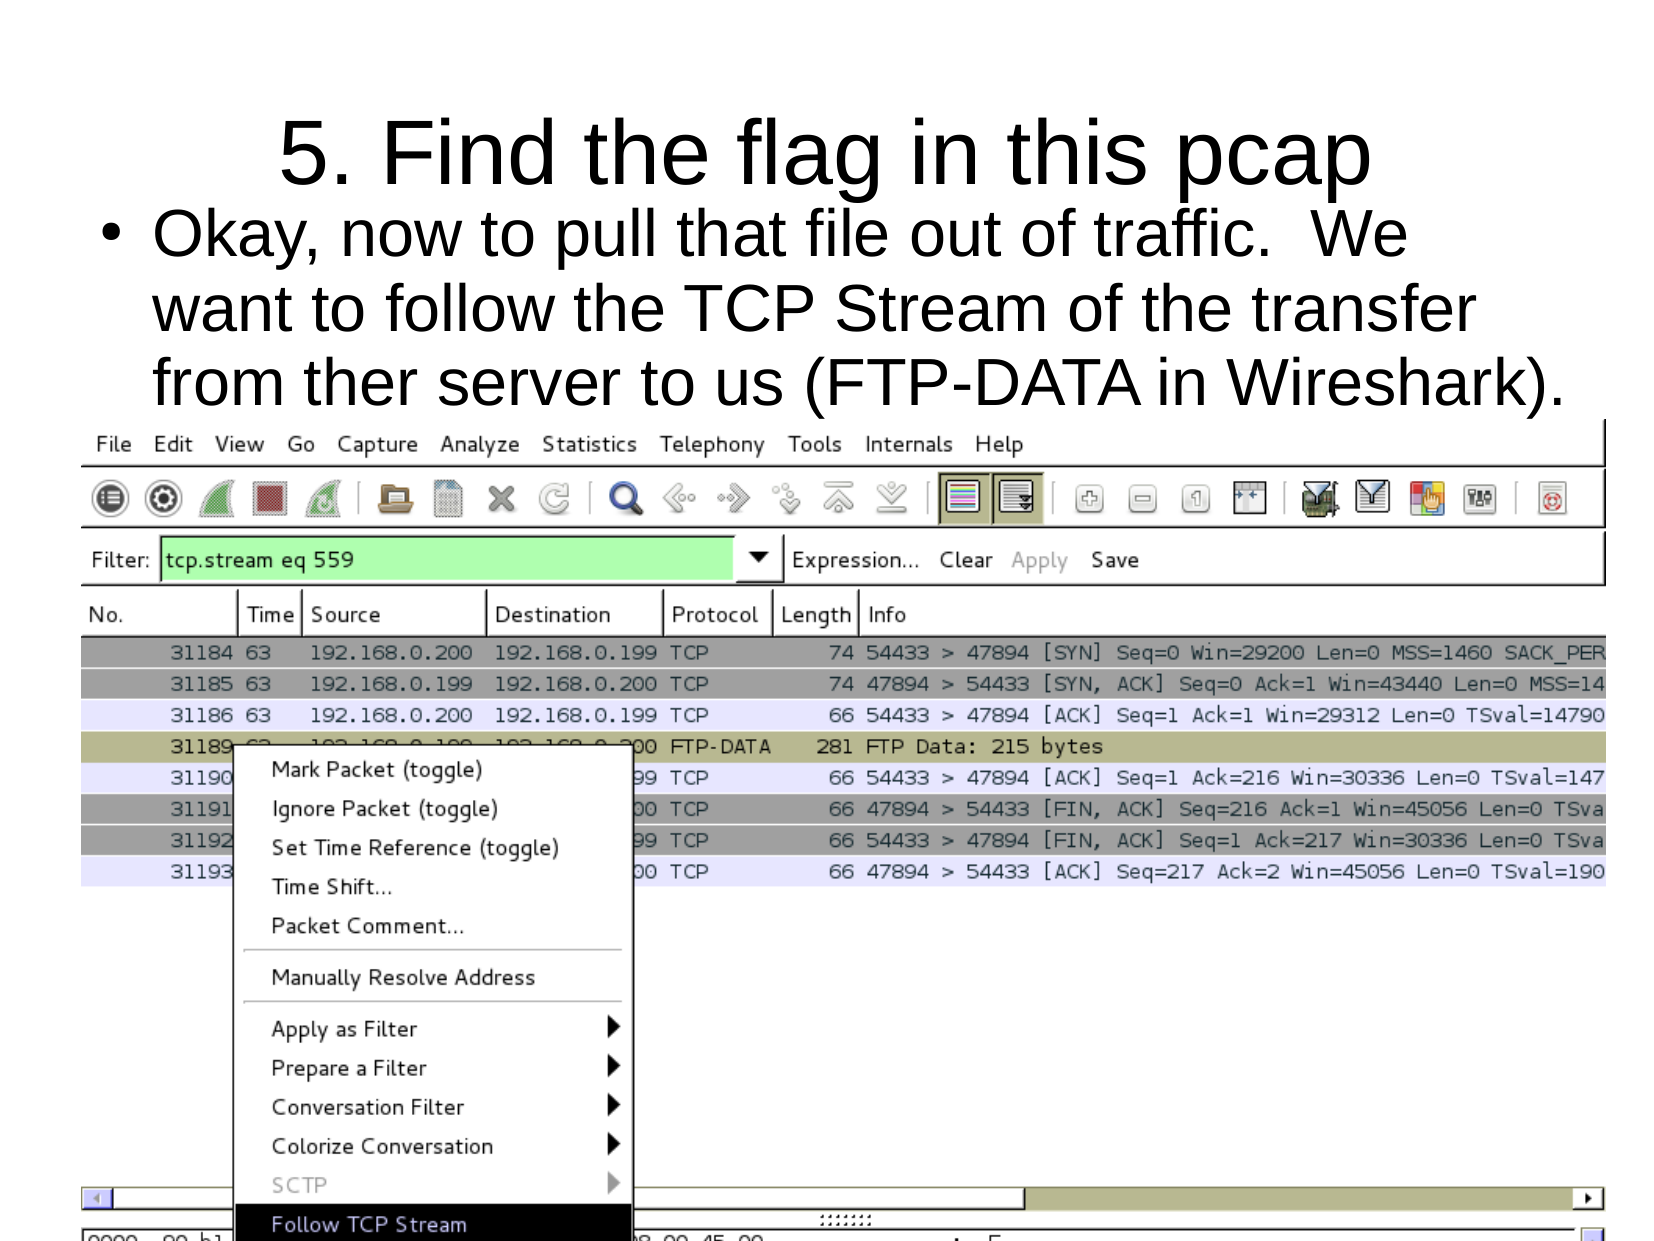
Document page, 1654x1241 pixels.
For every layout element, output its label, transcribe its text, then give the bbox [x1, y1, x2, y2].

list Okay, now to pull that file out of traffic. We want to follow the TCP Stream of the transfer from ther server to us (FTP-DATA in Wireshark). [81, 195, 1570, 419]
title 5. Find the flag in this pcap [82, 49, 1571, 257]
picture [81, 419, 1606, 1241]
